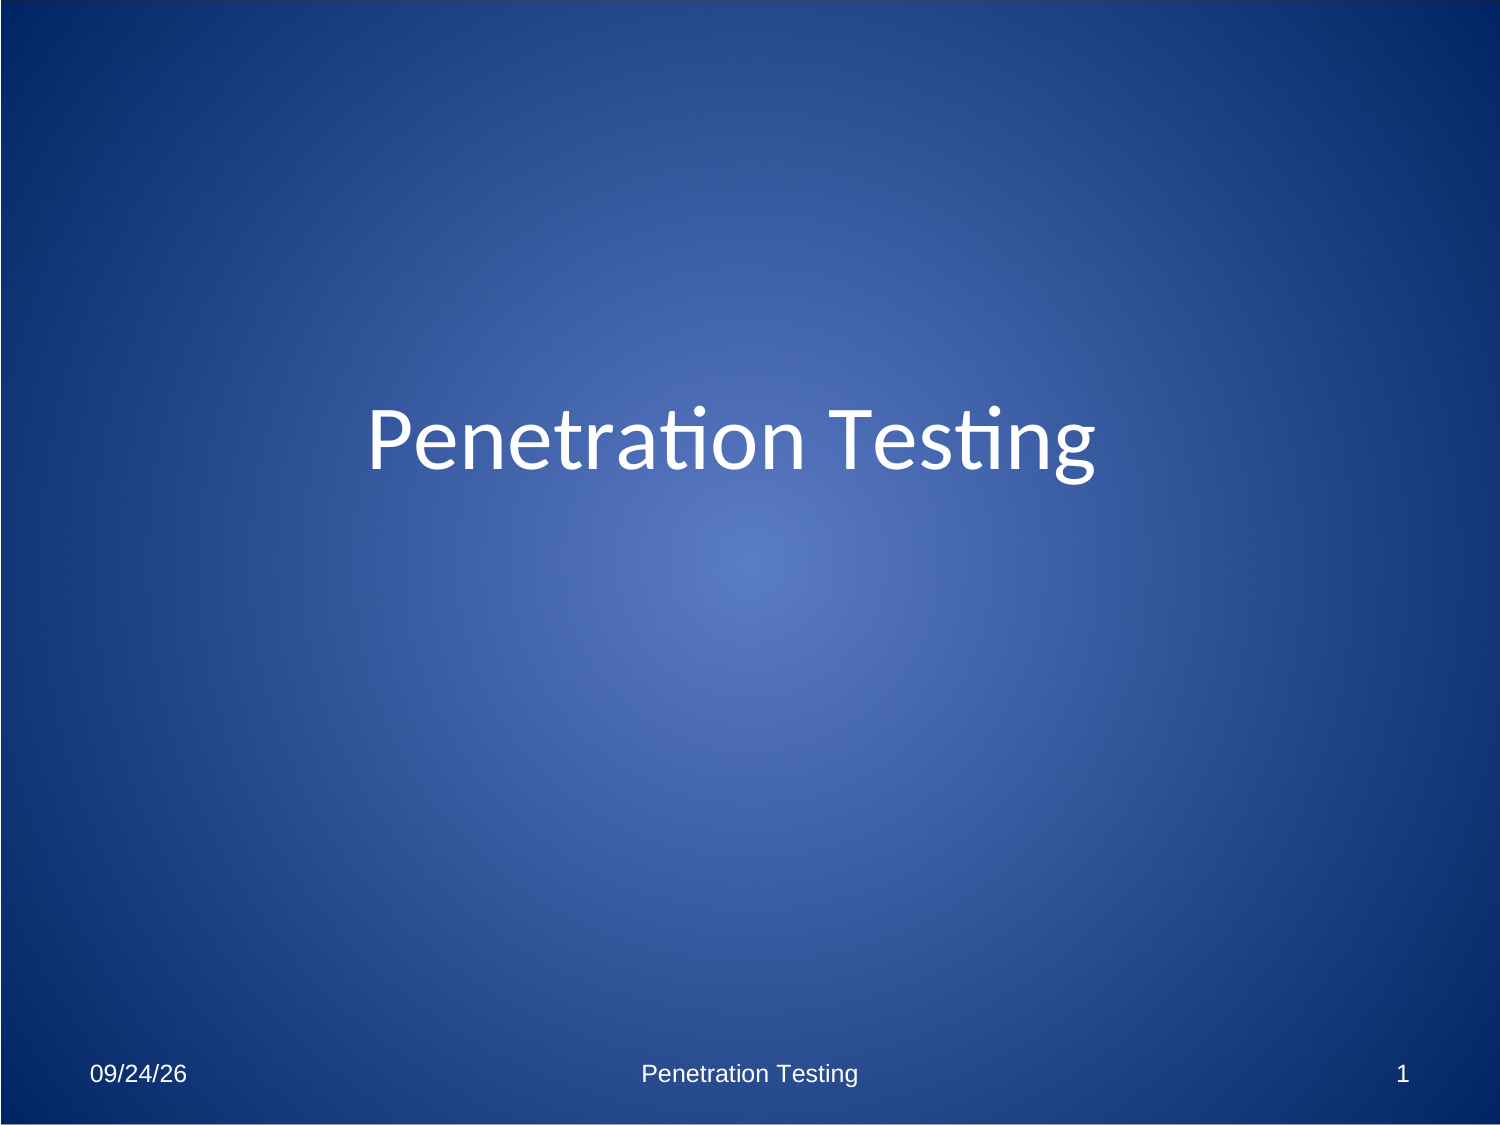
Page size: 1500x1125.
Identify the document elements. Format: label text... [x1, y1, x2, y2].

text_box 03/17/11 [74, 1042, 426, 1103]
title Penetration Testing [76, 196, 1388, 669]
picture [0, 0, 1500, 1125]
text_box <number> [1074, 1042, 1426, 1103]
text_box Penetration Testing [512, 1042, 988, 1103]
